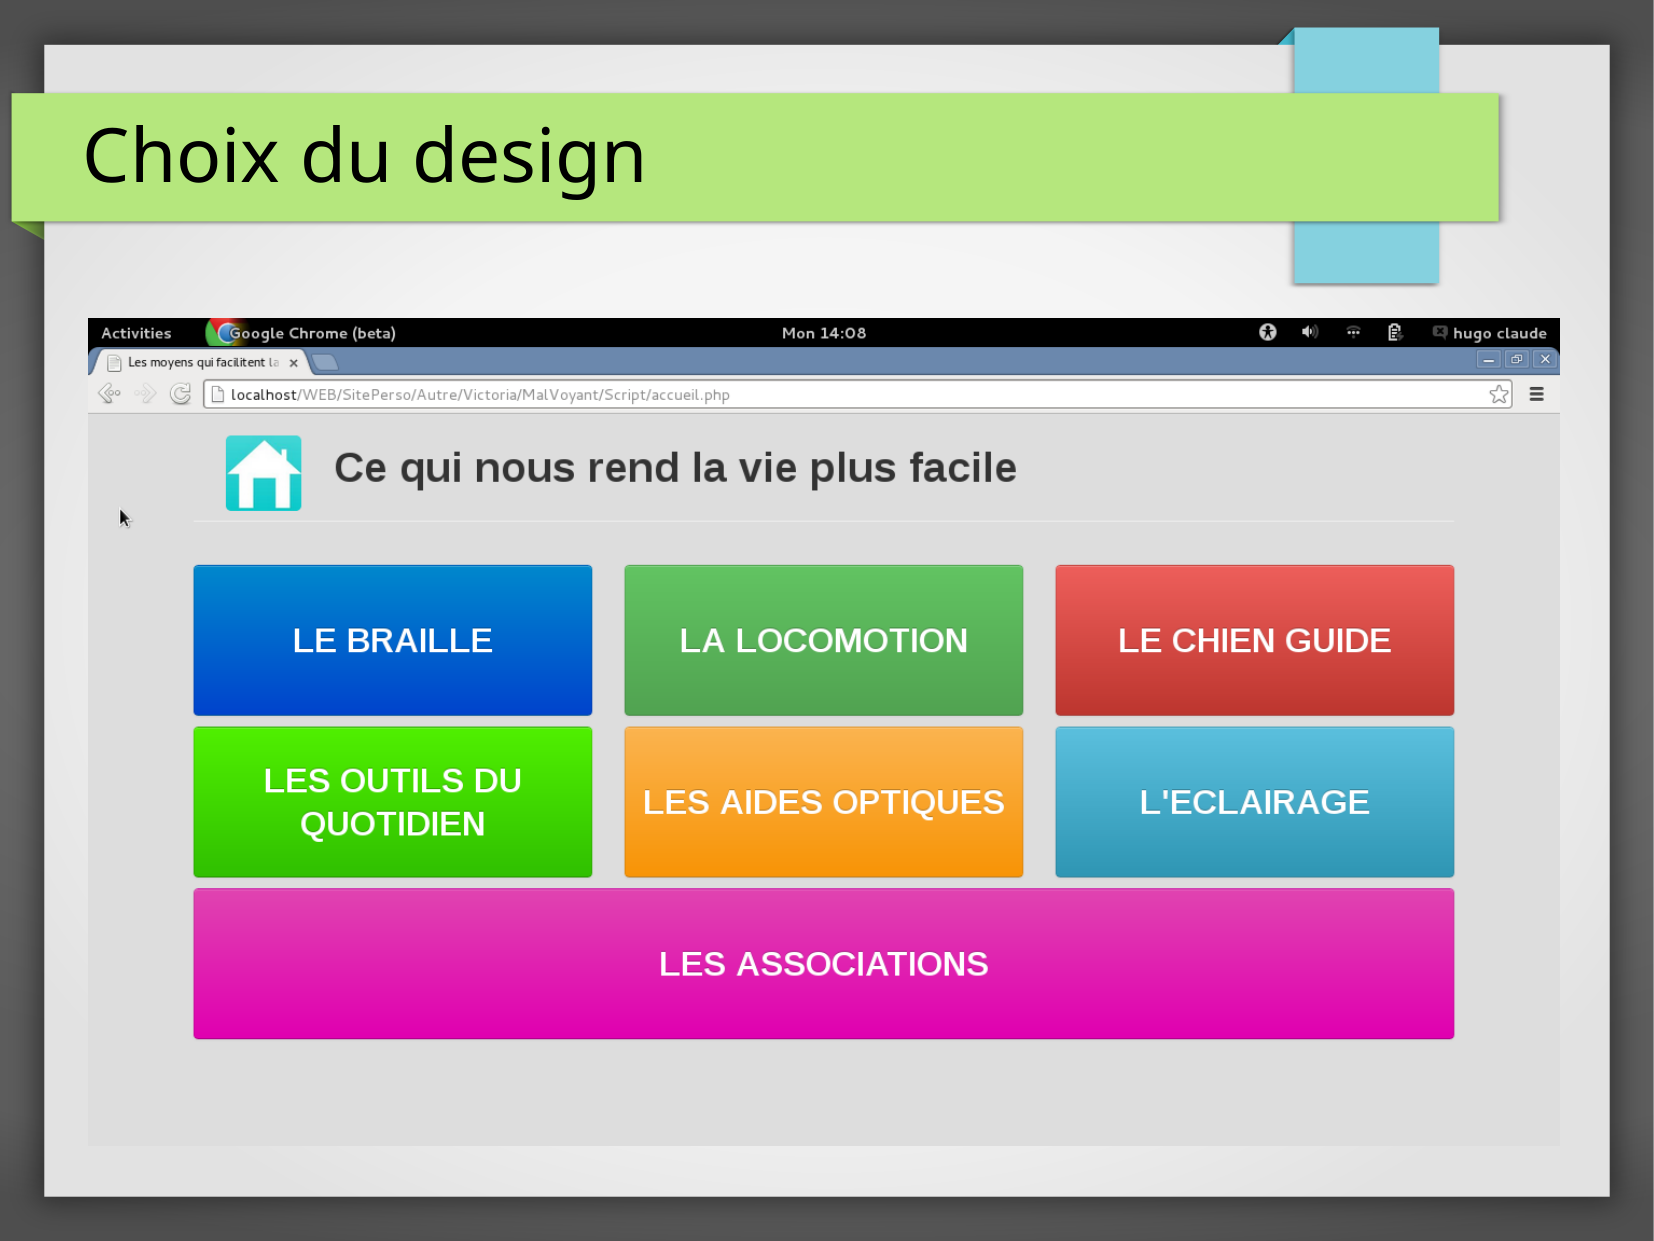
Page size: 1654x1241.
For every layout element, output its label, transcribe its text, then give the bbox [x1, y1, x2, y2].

title Choix du design [82, 94, 1264, 213]
picture [0, 0, 1654, 1241]
